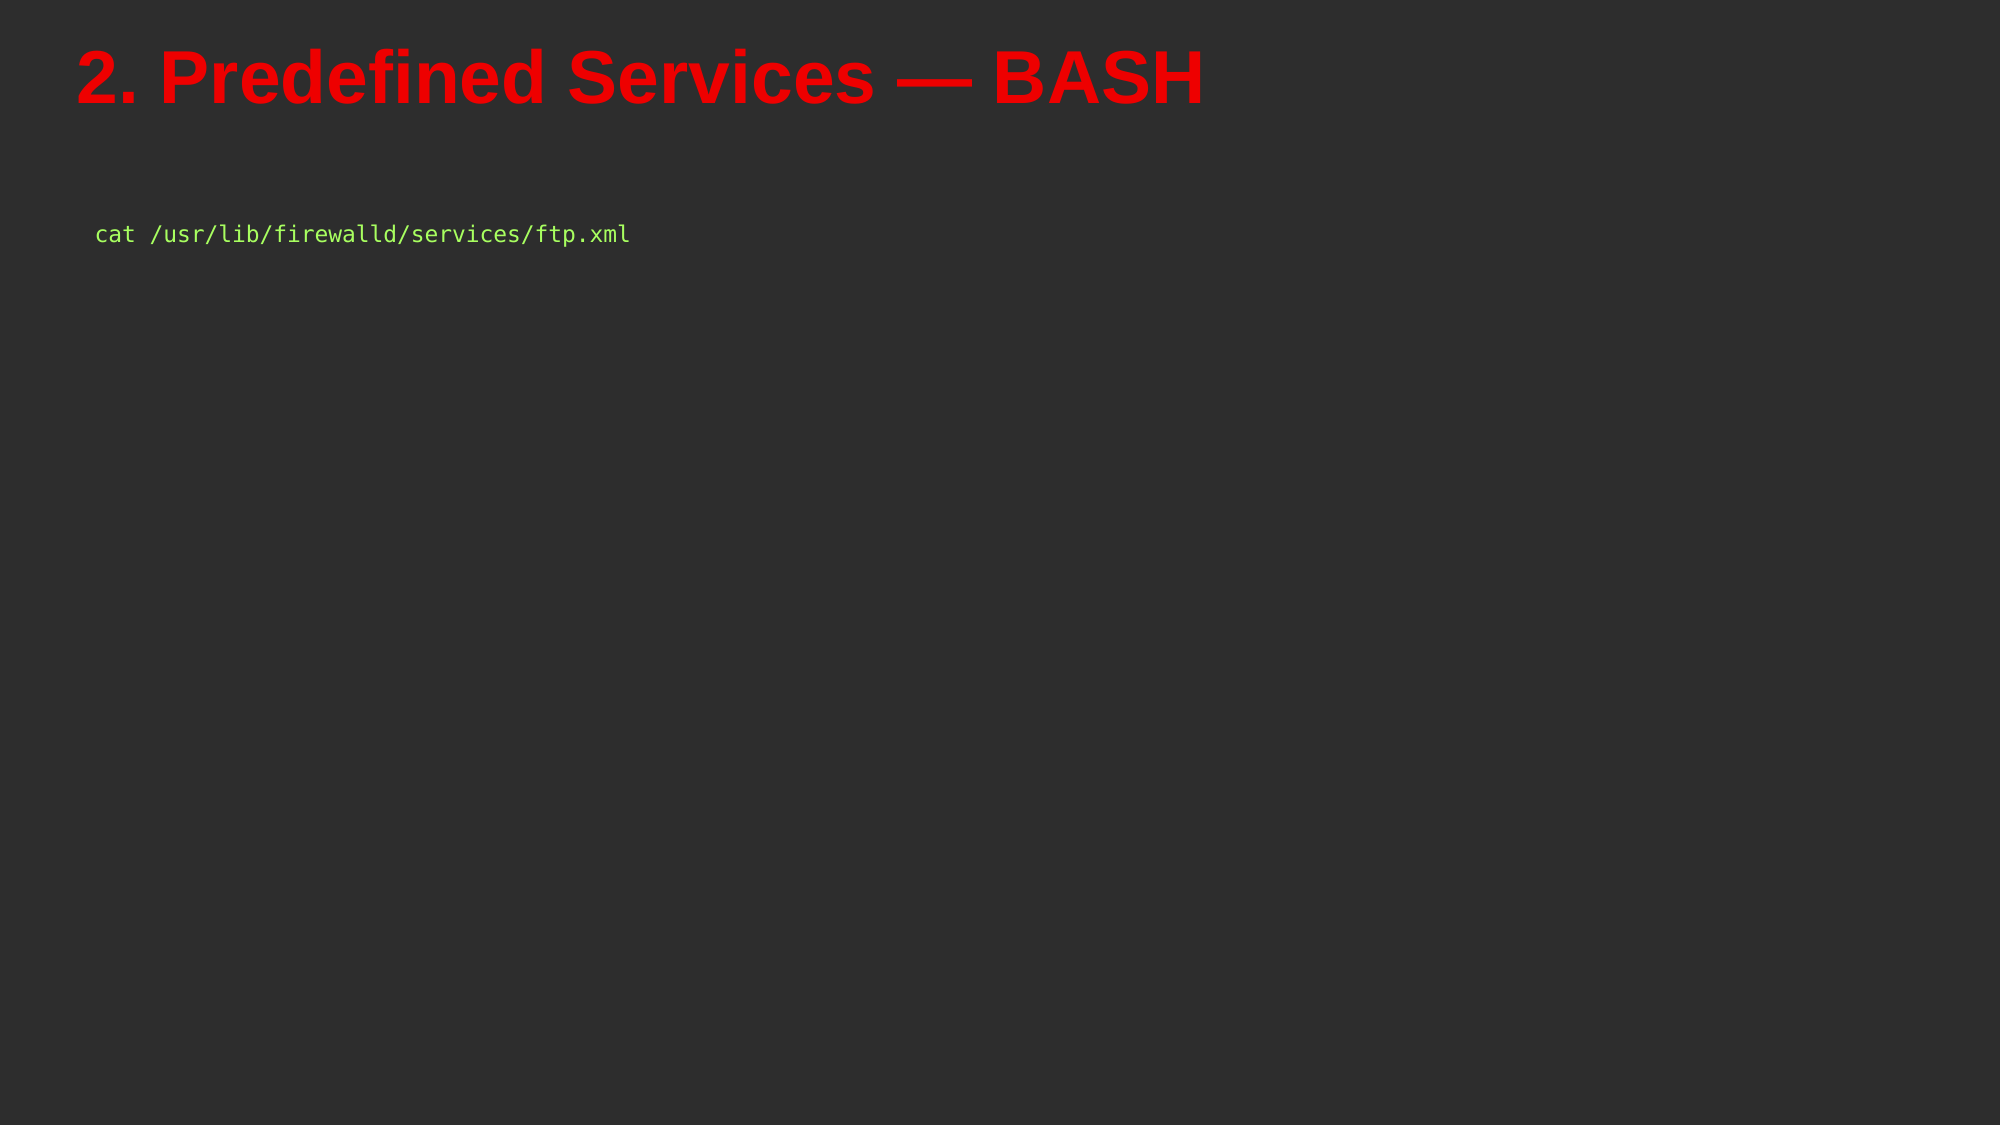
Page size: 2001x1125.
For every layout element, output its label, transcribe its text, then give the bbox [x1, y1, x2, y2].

text_box cat /usr/lib/firewalld/services/ftp.xml [59, 194, 1942, 1093]
text_box 2. Predefined Services — BASH [59, 23, 1942, 178]
